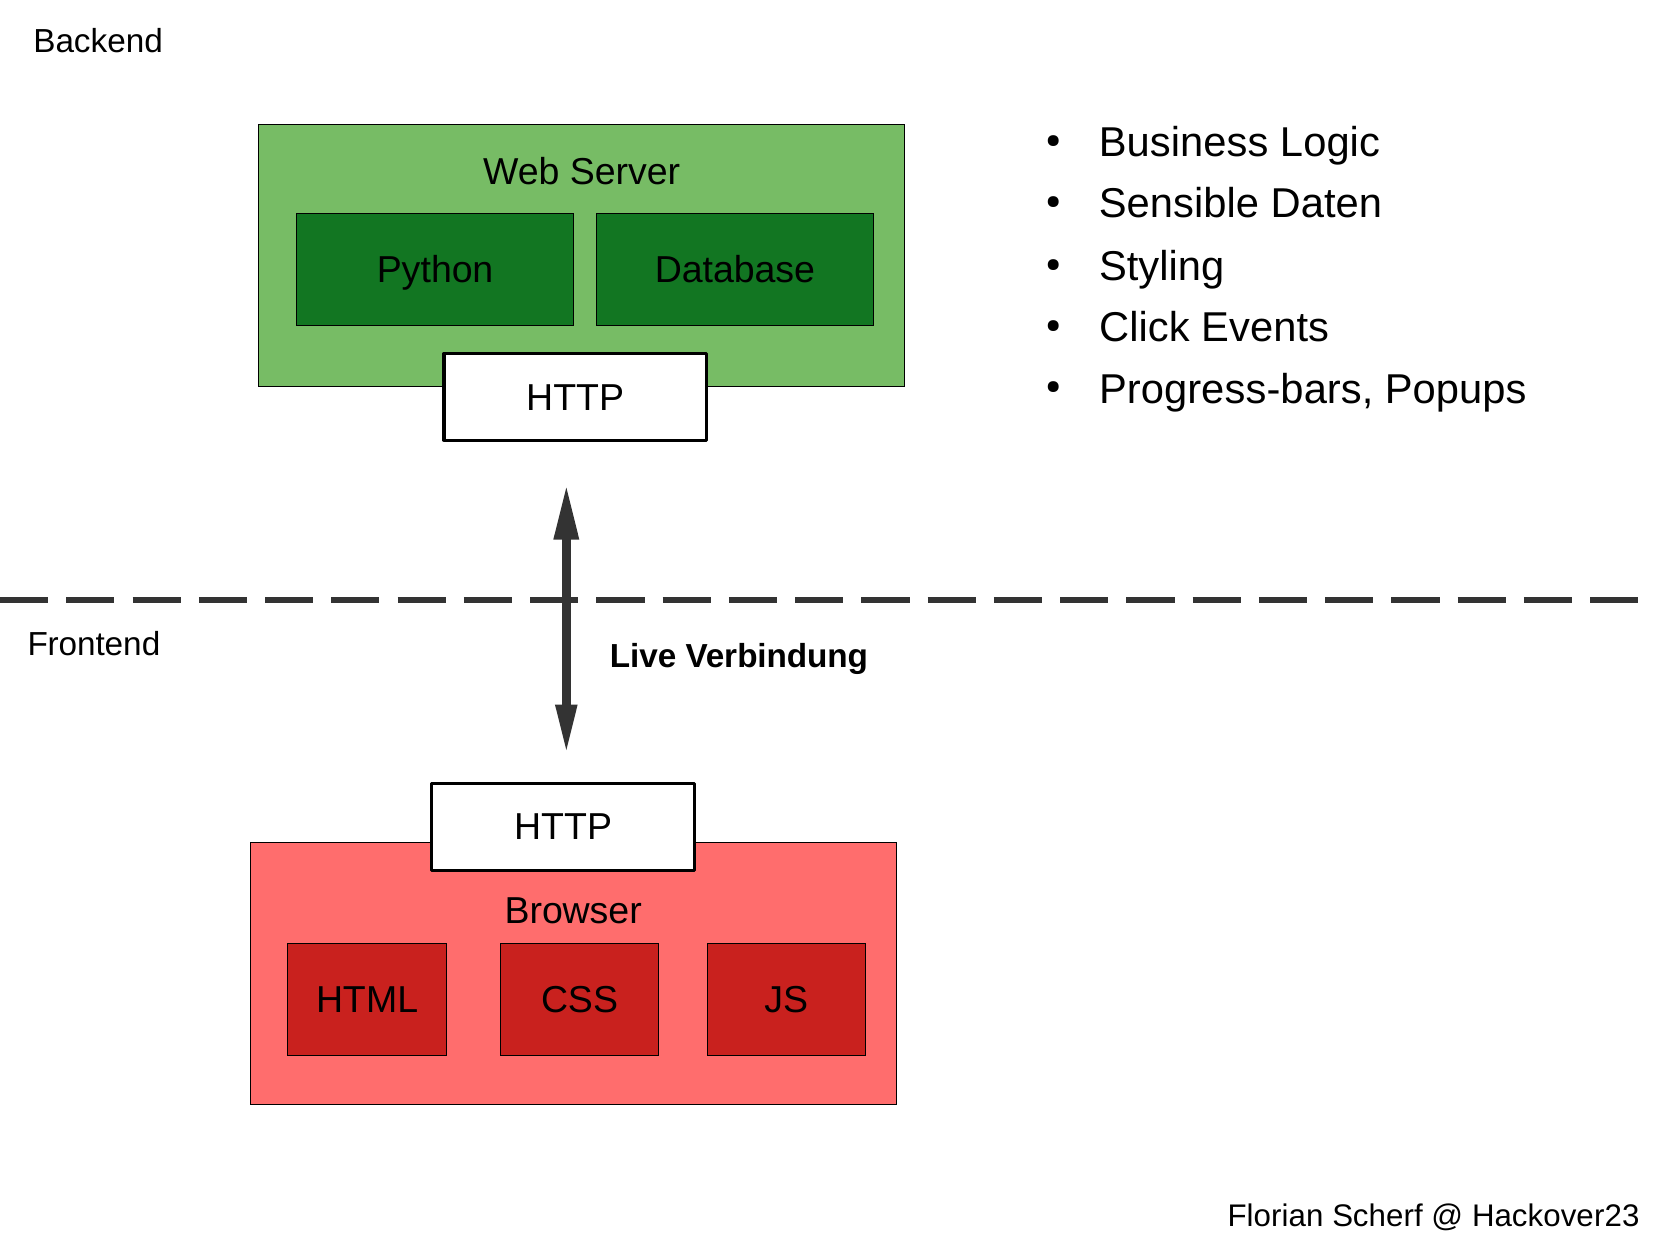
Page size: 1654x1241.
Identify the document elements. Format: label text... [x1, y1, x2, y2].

list Florian Scherf @ Hackover23 [1156, 1198, 1654, 1241]
text_box CSS [500, 943, 659, 1056]
text_box Browser [250, 842, 897, 1105]
text_box HTML [287, 943, 447, 1056]
list Styling Click Events Progress-bars, Popups [1028, 242, 1651, 448]
text_box Web Server [258, 124, 905, 387]
text_box HTTP [431, 783, 695, 871]
list Backend [0, 22, 480, 151]
text_box JS [707, 943, 866, 1056]
text_box Python [296, 213, 574, 326]
list Frontend [0, 625, 474, 754]
text_box HTTP [444, 353, 707, 441]
list Business Logic Sensible Daten [1028, 118, 1545, 242]
text_box Database [596, 213, 874, 326]
list Live Verbindung [539, 637, 875, 766]
